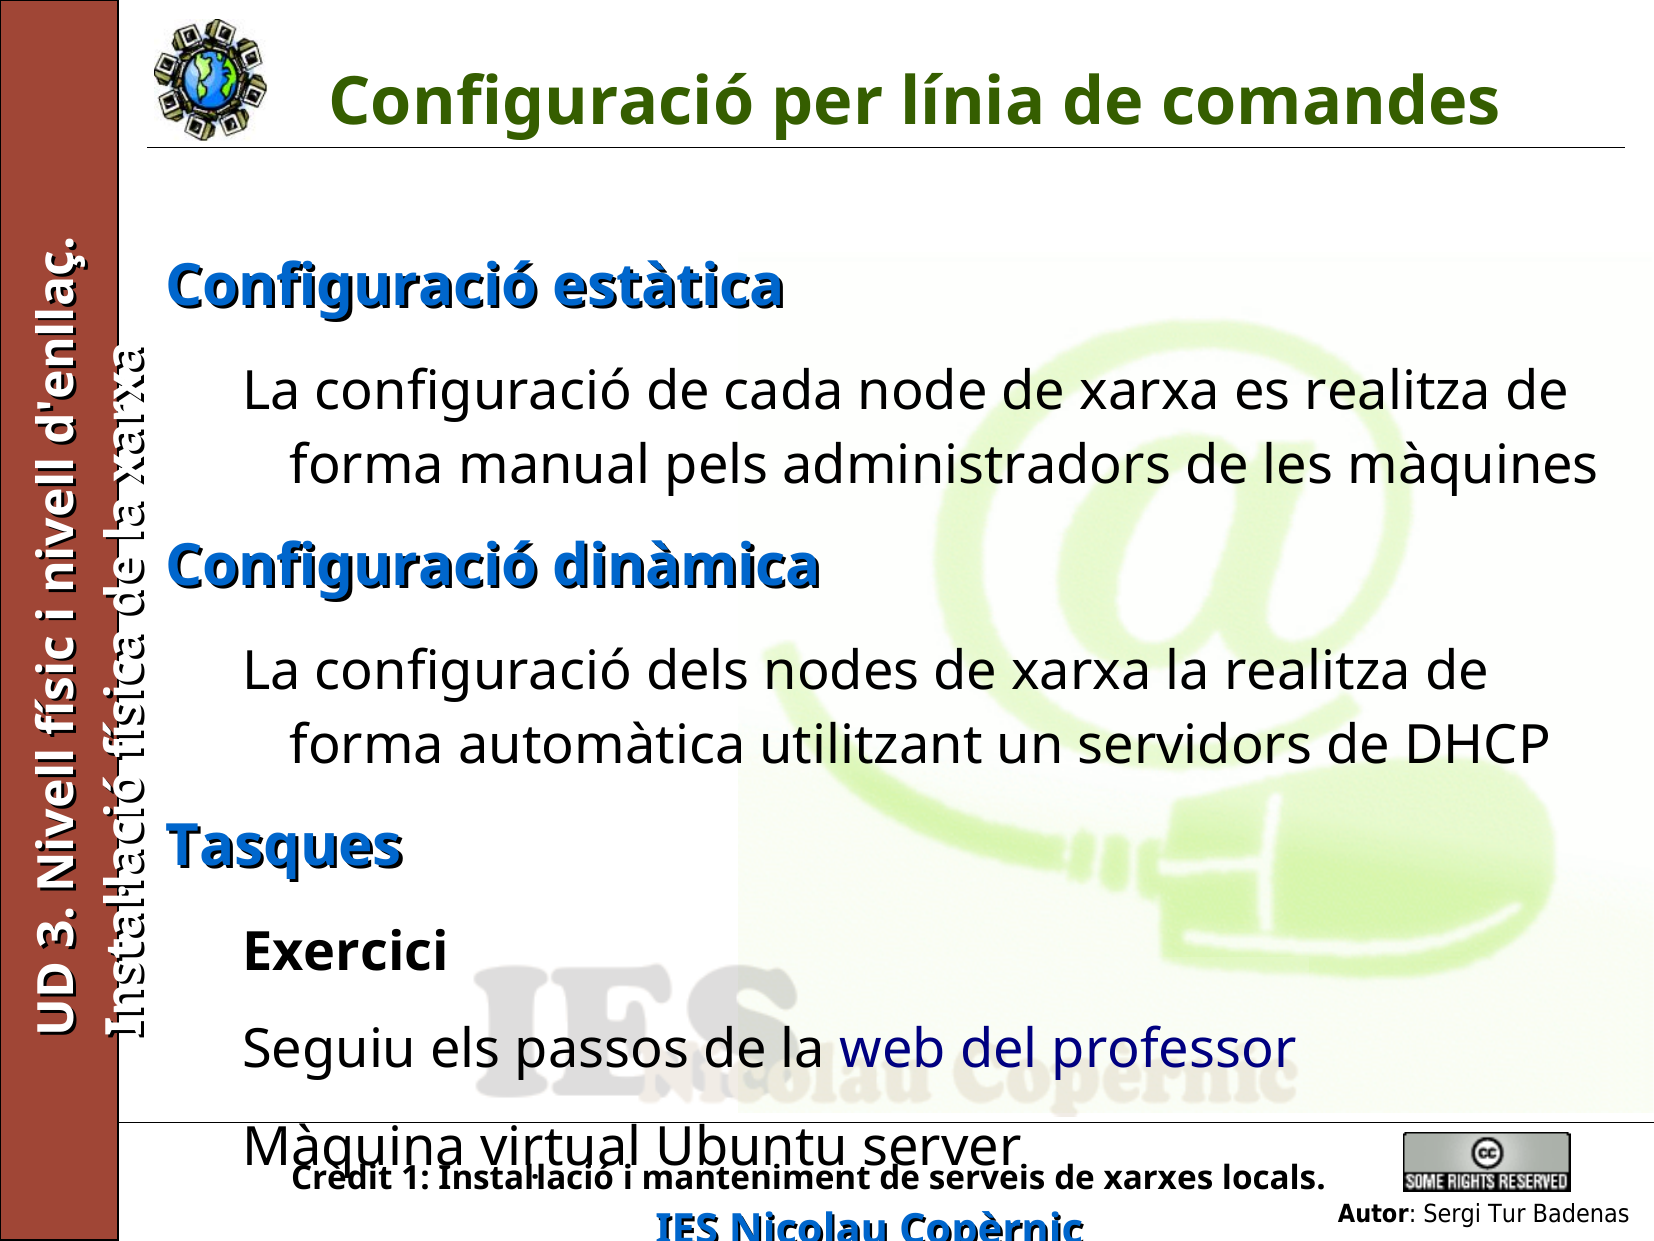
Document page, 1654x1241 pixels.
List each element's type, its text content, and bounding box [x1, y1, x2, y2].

picture [466, 252, 1654, 1117]
list Configuració estàtica La configuració de cada node de xarxa es realitza de forma manual pels administradors de les màquines Configuració dinàmica La configuració dels nodes de xarxa la realitza de forma automàtica utilitzant un servidors de DHCP Tasques Exercici Seguiu els passos de la web del professor Màquina virtual Ubuntu server [147, 242, 1636, 1078]
picture [154, 19, 268, 142]
title Configuració per línia de comandes [171, 56, 1654, 141]
picture [1403, 1132, 1571, 1192]
